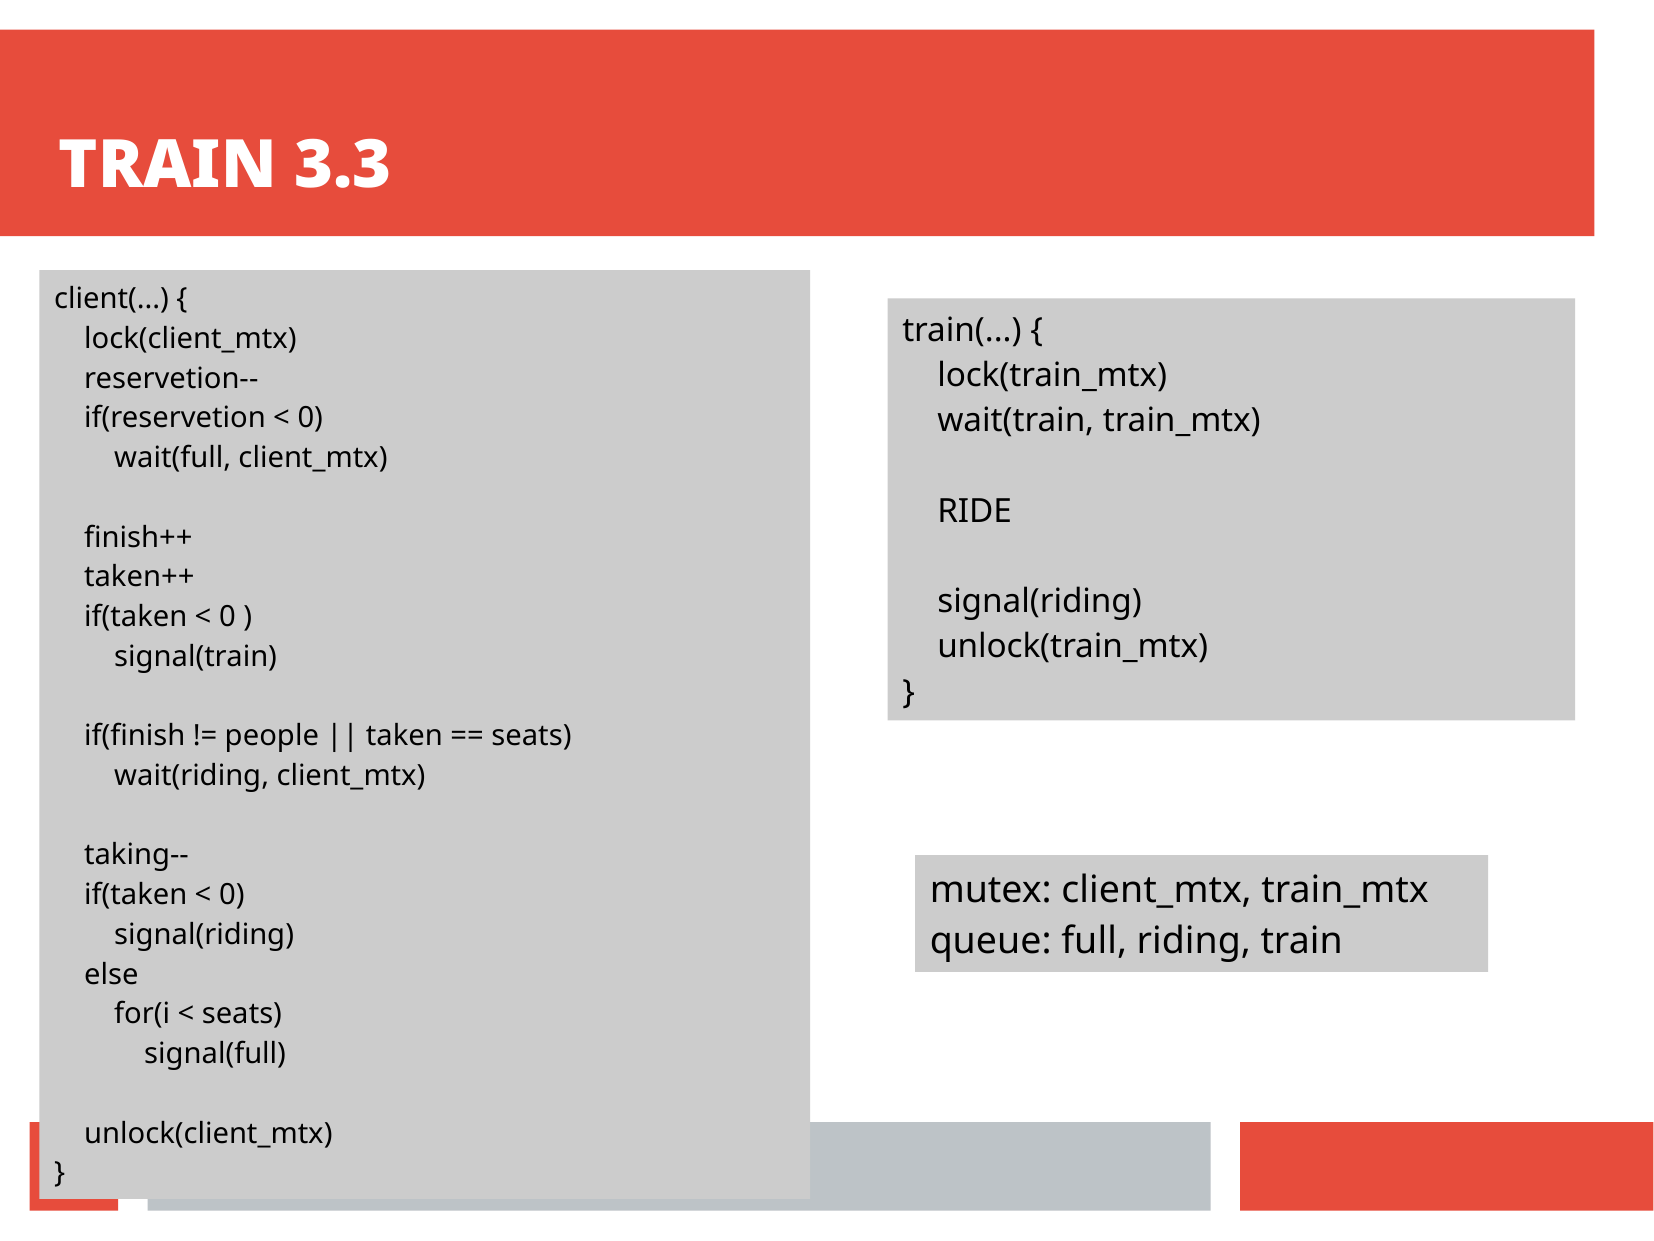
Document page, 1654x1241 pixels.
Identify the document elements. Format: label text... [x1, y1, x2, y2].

text_box client(...) { lock(client_mtx) reservetion-- if(reservetion < 0) wait(full, client_mtx) finish++ taken++ if(taken < 0 ) signal(train) if(finish != people || taken == seats) wait(riding, client_mtx) taking-- if(taken < 0) signal(riding) else for(i < seats) signal(full) unlock(client_mtx) } [39, 270, 811, 1096]
text_box train(...) { lock(train_mtx) wait(train, train_mtx) RIDE signal(riding) unlock(train_mtx) } [887, 298, 1576, 706]
title TRAIN 3.3 [59, 59, 1595, 207]
text_box mutex: client_mtx, train_mtx queue: full, riding, train [915, 855, 1489, 957]
